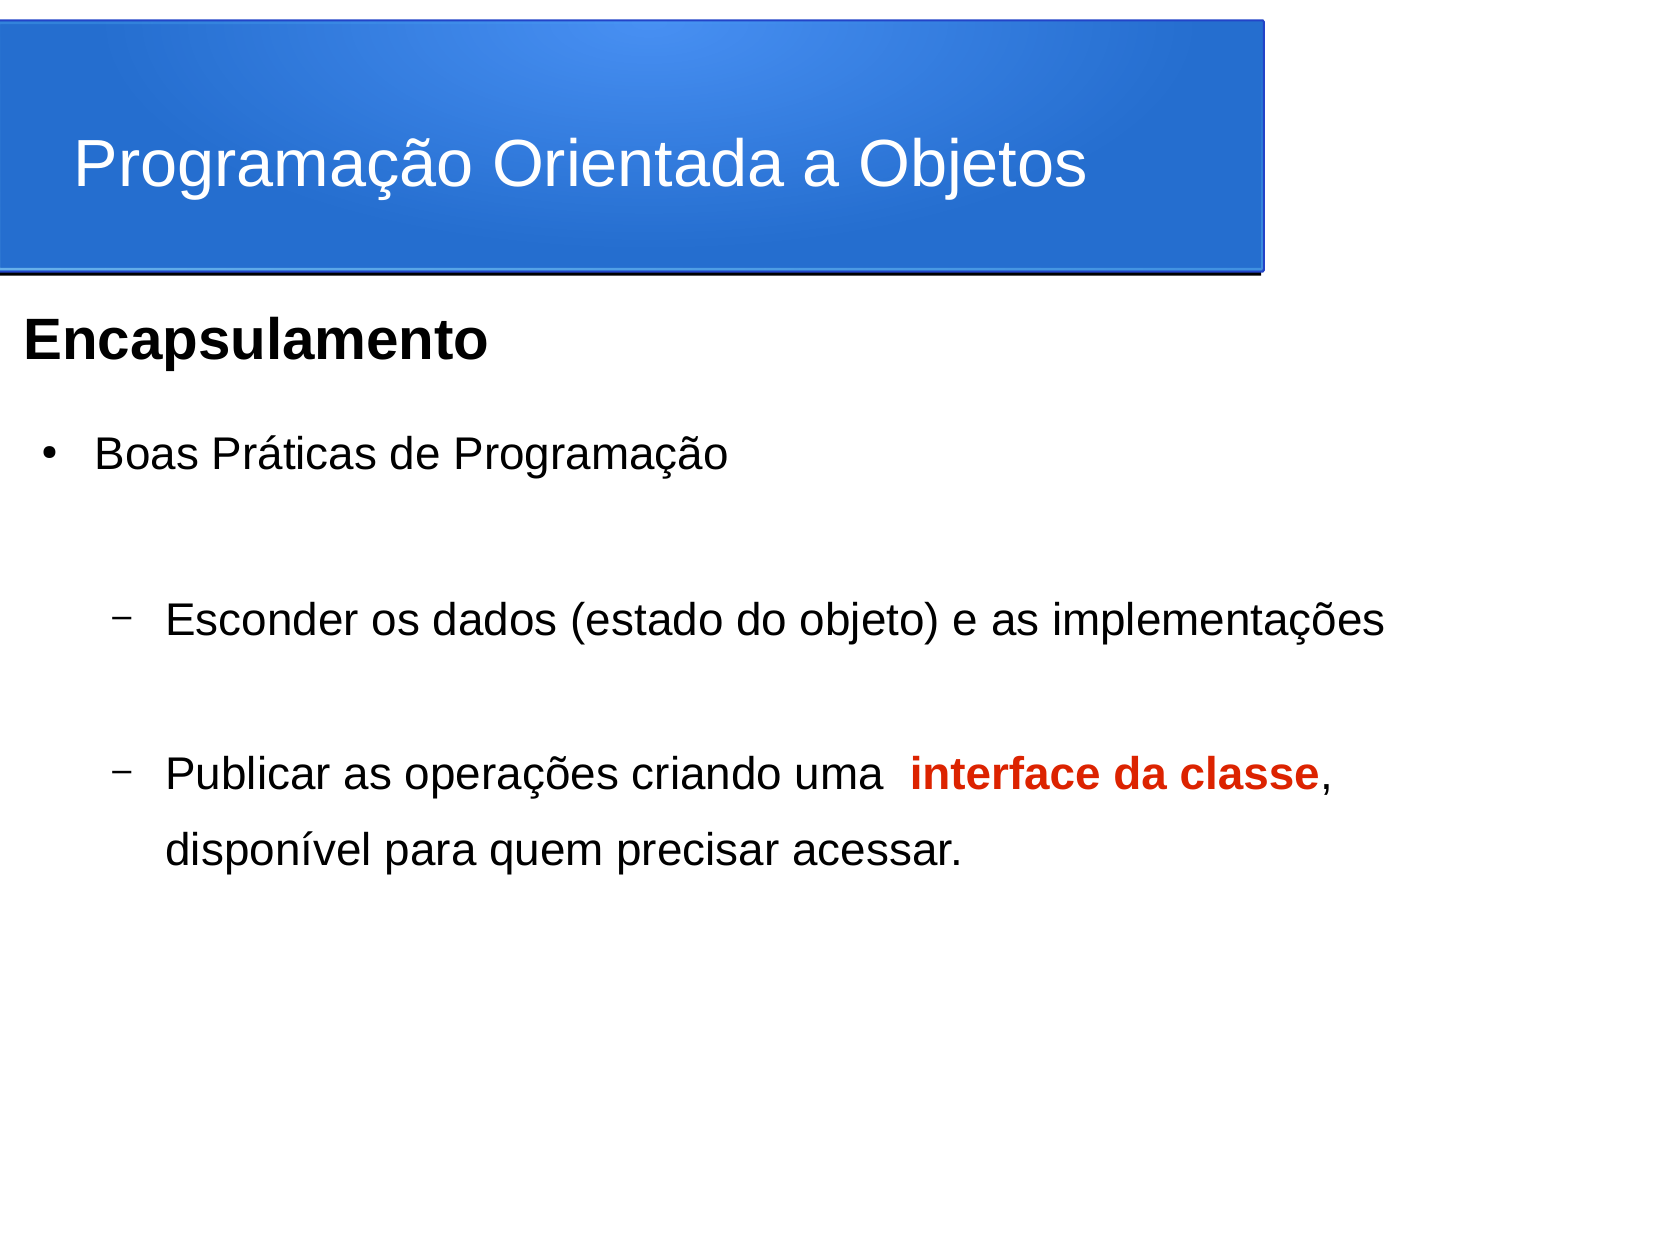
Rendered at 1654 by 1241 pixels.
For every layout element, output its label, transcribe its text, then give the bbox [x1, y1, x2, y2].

text_box Programação Orientada a Objetos [73, 125, 1123, 201]
list Encapsulamento Boas Práticas de Programação Esconder os dados (estado do objeto) e as implementações Publicar as operações criando uma interface da classe, disponível para quem precisar acessar. [23, 307, 1630, 1193]
